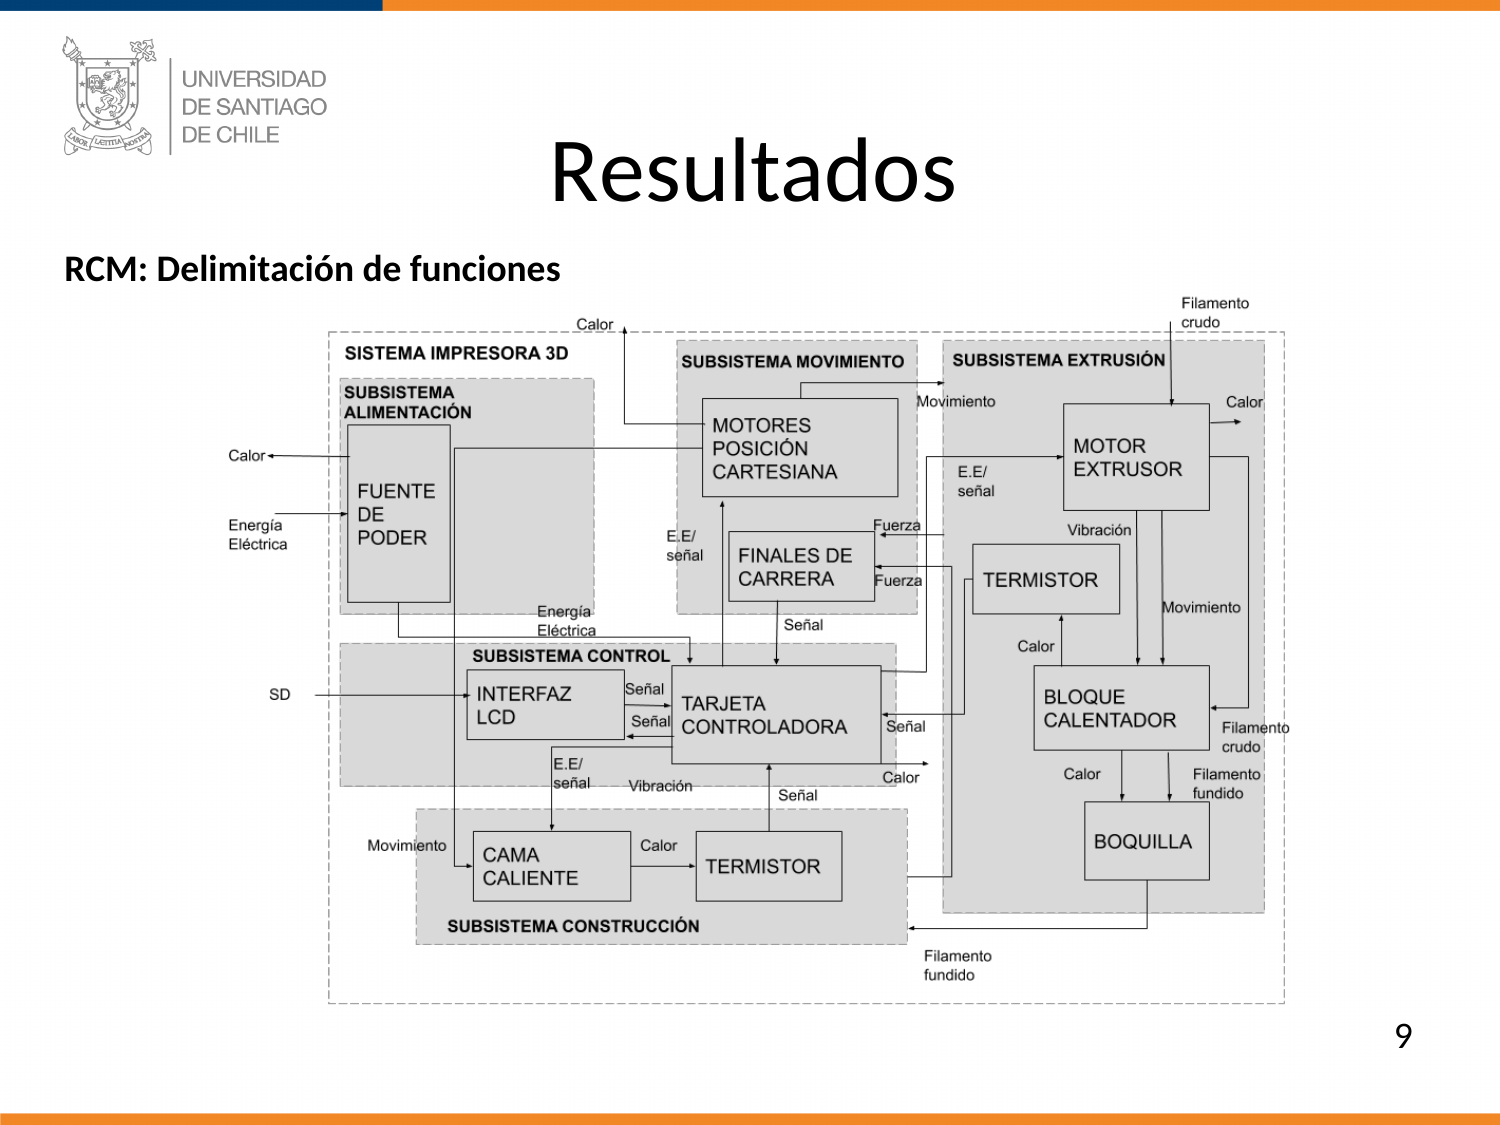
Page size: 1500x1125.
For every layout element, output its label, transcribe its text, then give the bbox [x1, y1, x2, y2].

text_box <número> [1379, 1003, 1500, 1064]
text_box RCM: Delimitación de funciones [49, 236, 1252, 567]
title Resultados [79, 70, 1430, 259]
picture [0, 0, 1500, 1125]
